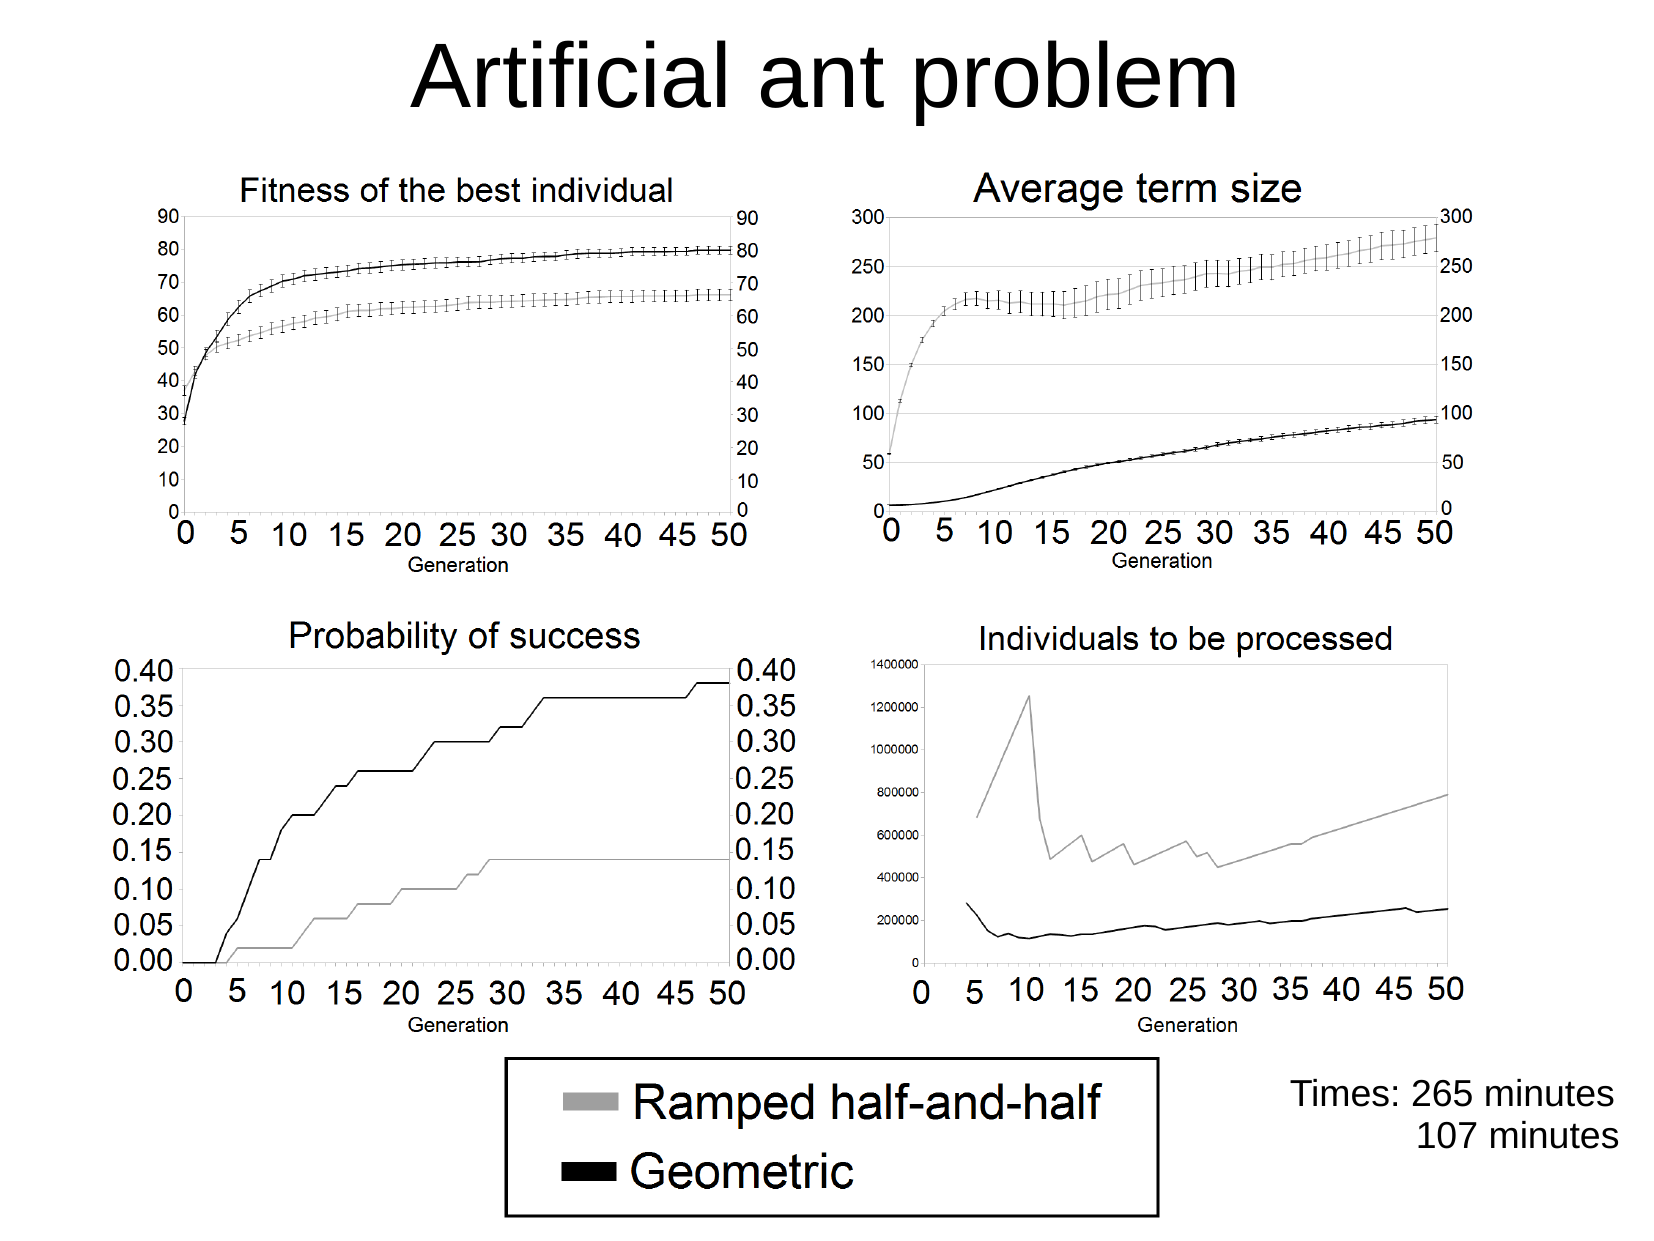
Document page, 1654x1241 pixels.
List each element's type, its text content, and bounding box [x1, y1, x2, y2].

text_box Times: 265 minutes 107 minutes [1275, 1065, 1635, 1164]
title Artificial ant problem [82, 24, 1571, 128]
picture [105, 133, 1503, 1241]
